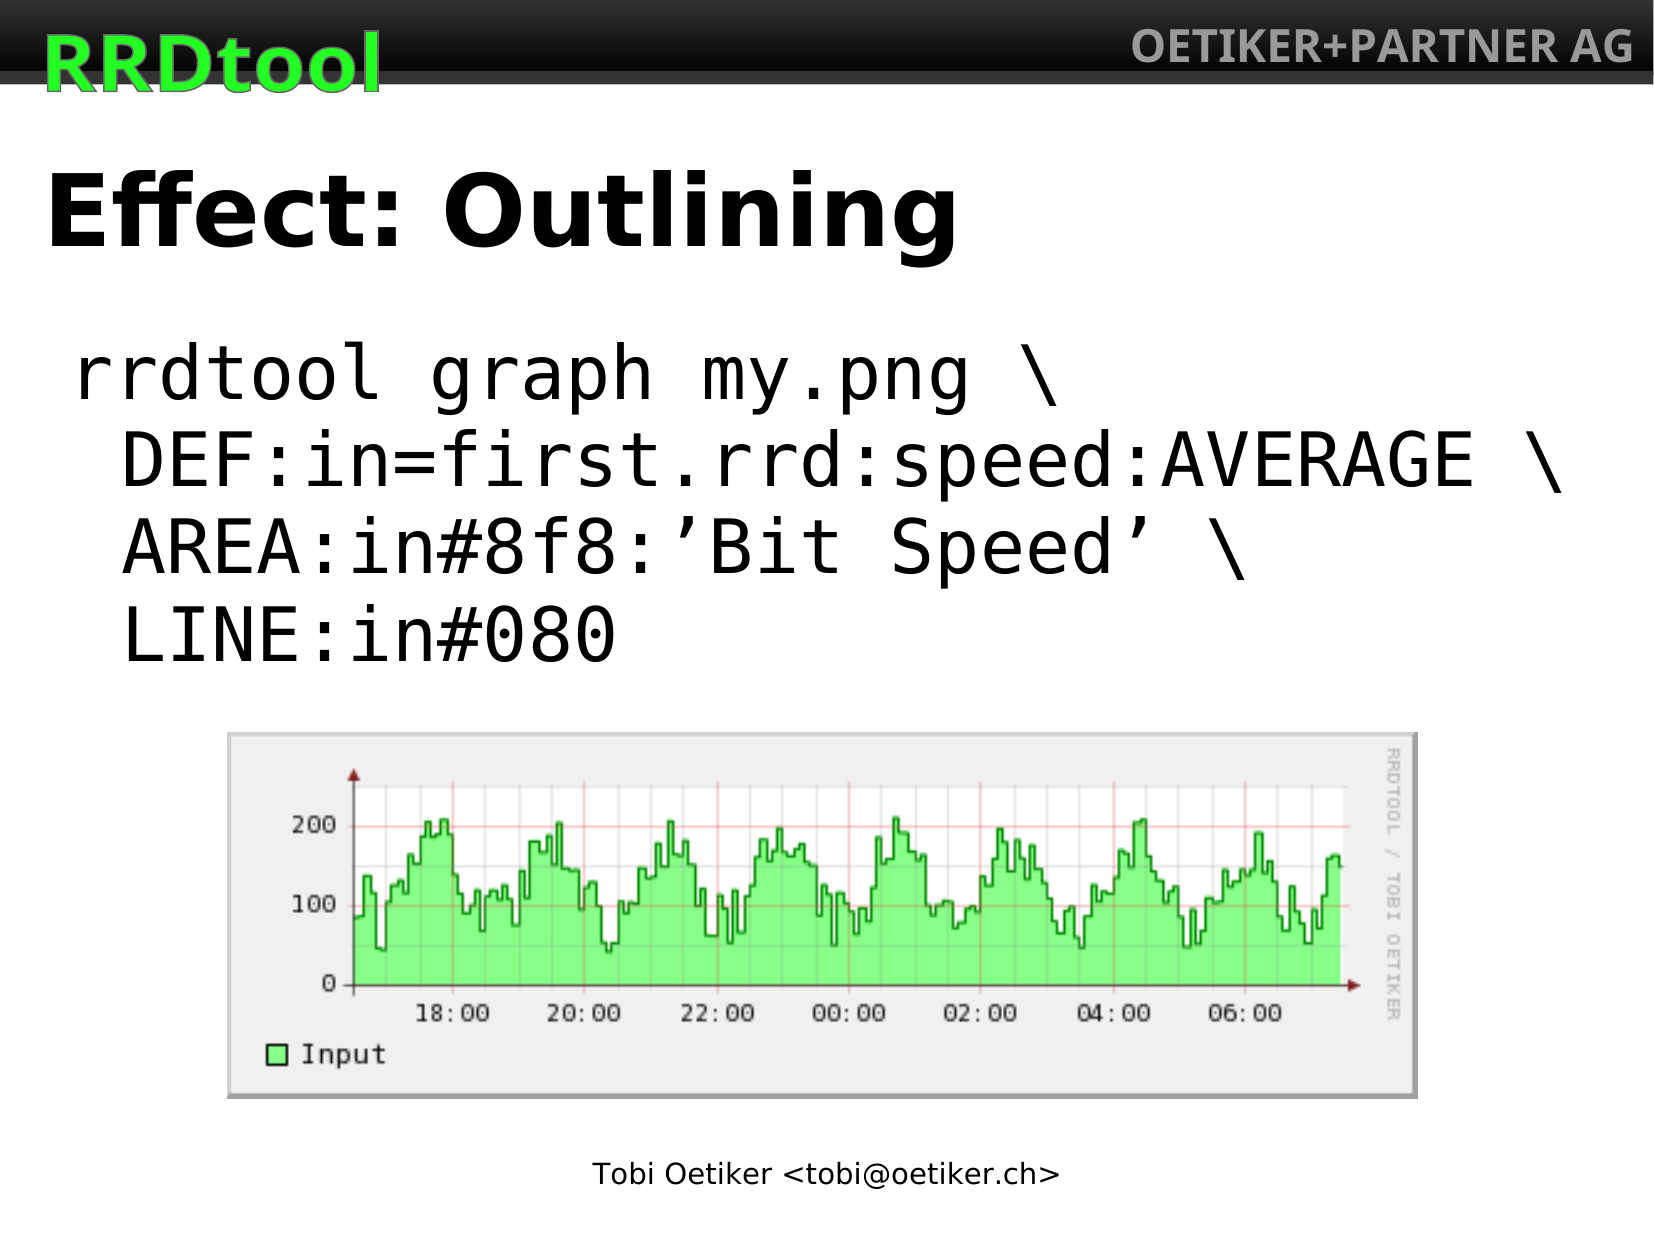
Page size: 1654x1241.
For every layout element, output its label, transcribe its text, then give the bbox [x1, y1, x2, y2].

list rrdtool graph my.png \ DEF:in=first.rrd:speed:AVERAGE \ AREA:in#8f8:’Bit Speed’ \ LINE:in#080 [50, 329, 1571, 1099]
title Effect: Outlining [43, 137, 1582, 287]
picture [227, 732, 1418, 1099]
